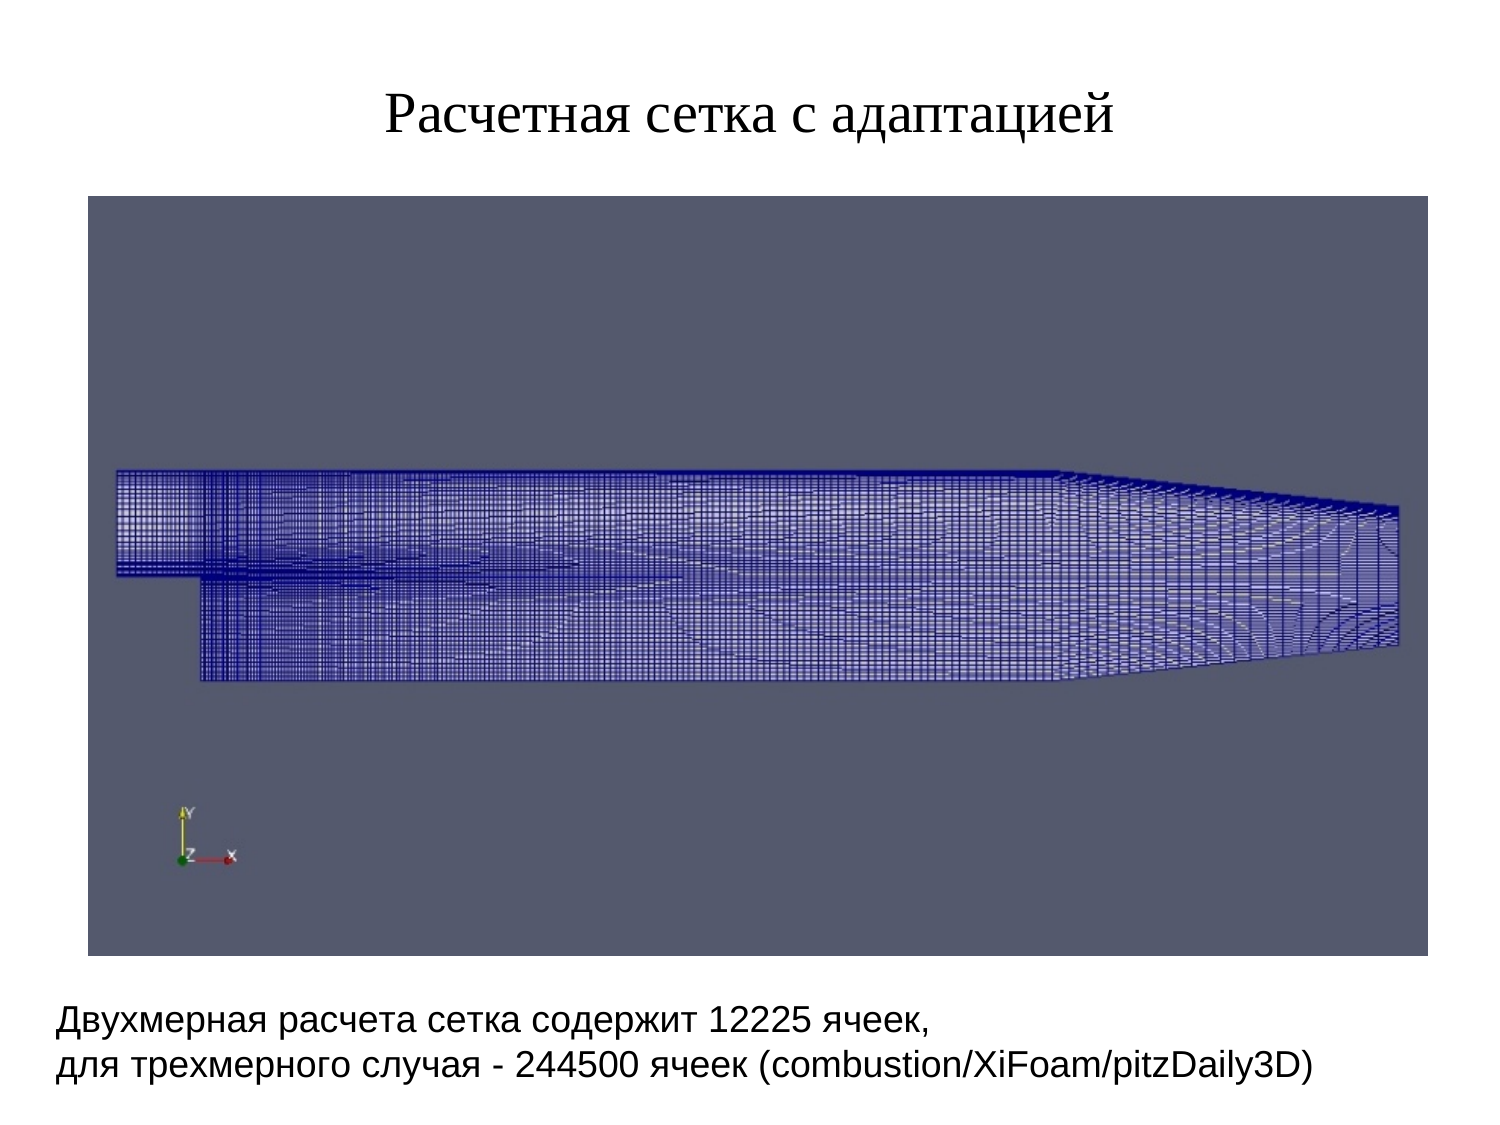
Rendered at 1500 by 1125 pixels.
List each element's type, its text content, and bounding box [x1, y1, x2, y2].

text_box Двухмерная расчета сетка содержит 12225 ячеек, для трехмерного случая - 244500 ячеек (combustion/XiFoam/pitzDaily3D) [41, 987, 1388, 1094]
picture [88, 196, 1428, 956]
title Расчетная сетка с адаптацией [75, 45, 1426, 173]
